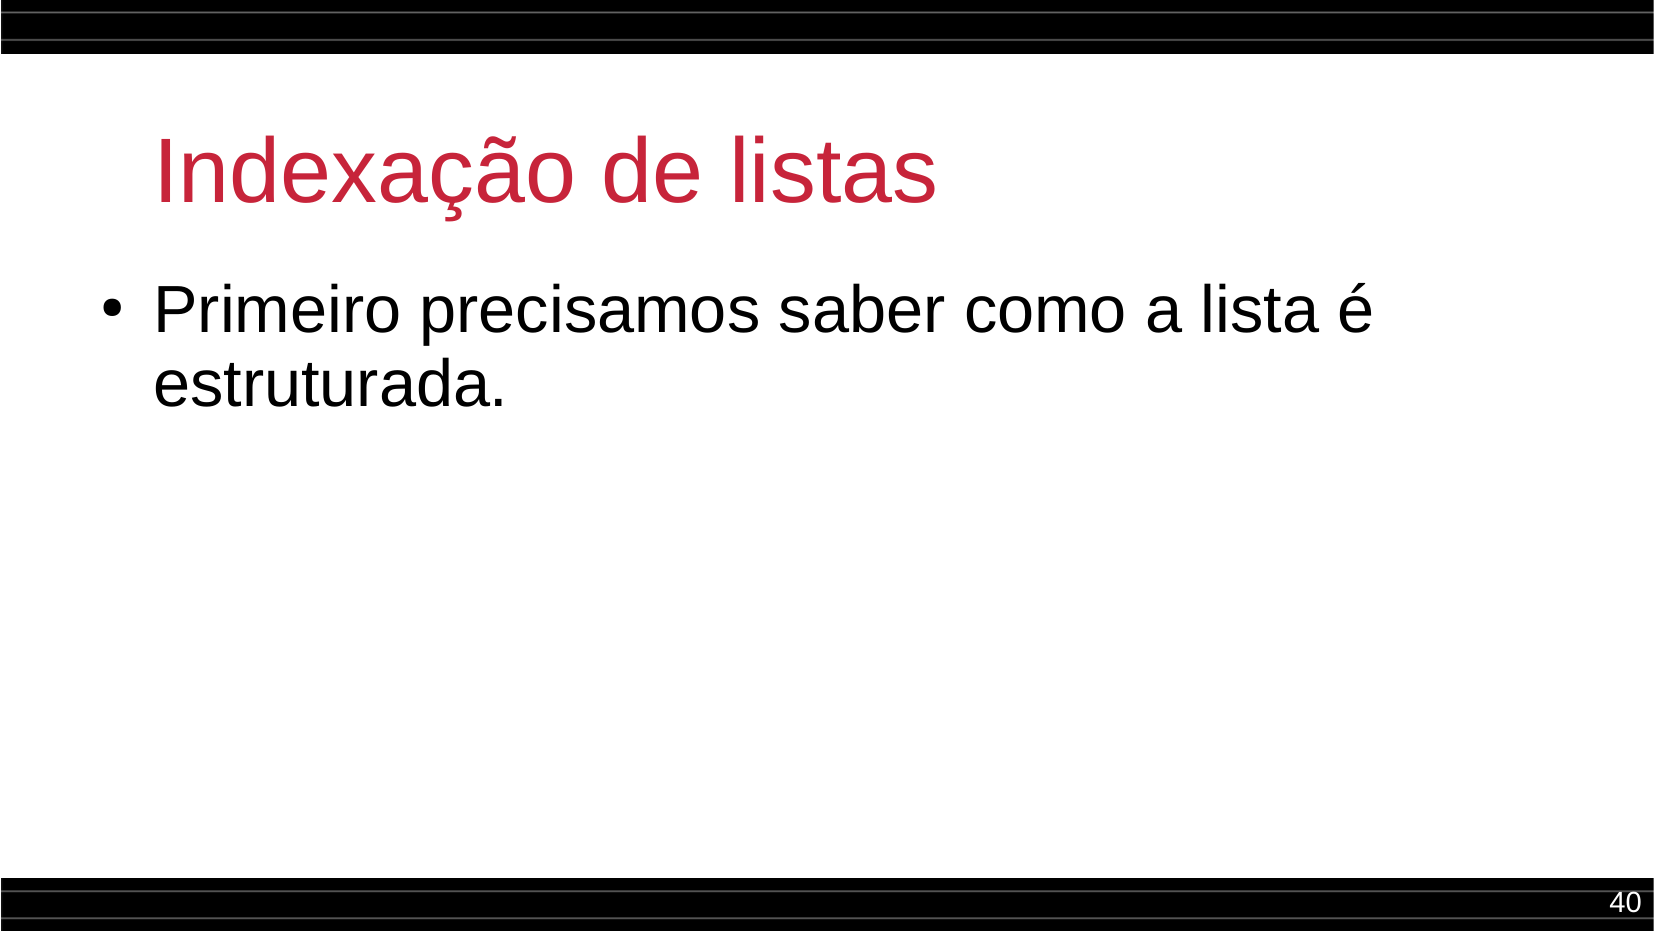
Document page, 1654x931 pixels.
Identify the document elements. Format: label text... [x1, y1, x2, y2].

picture [1, 878, 1654, 931]
title Indexação de listas [82, 67, 1571, 271]
list Primeiro precisamos saber como a lista é estruturada. [82, 271, 1571, 758]
picture [1, 0, 1654, 54]
